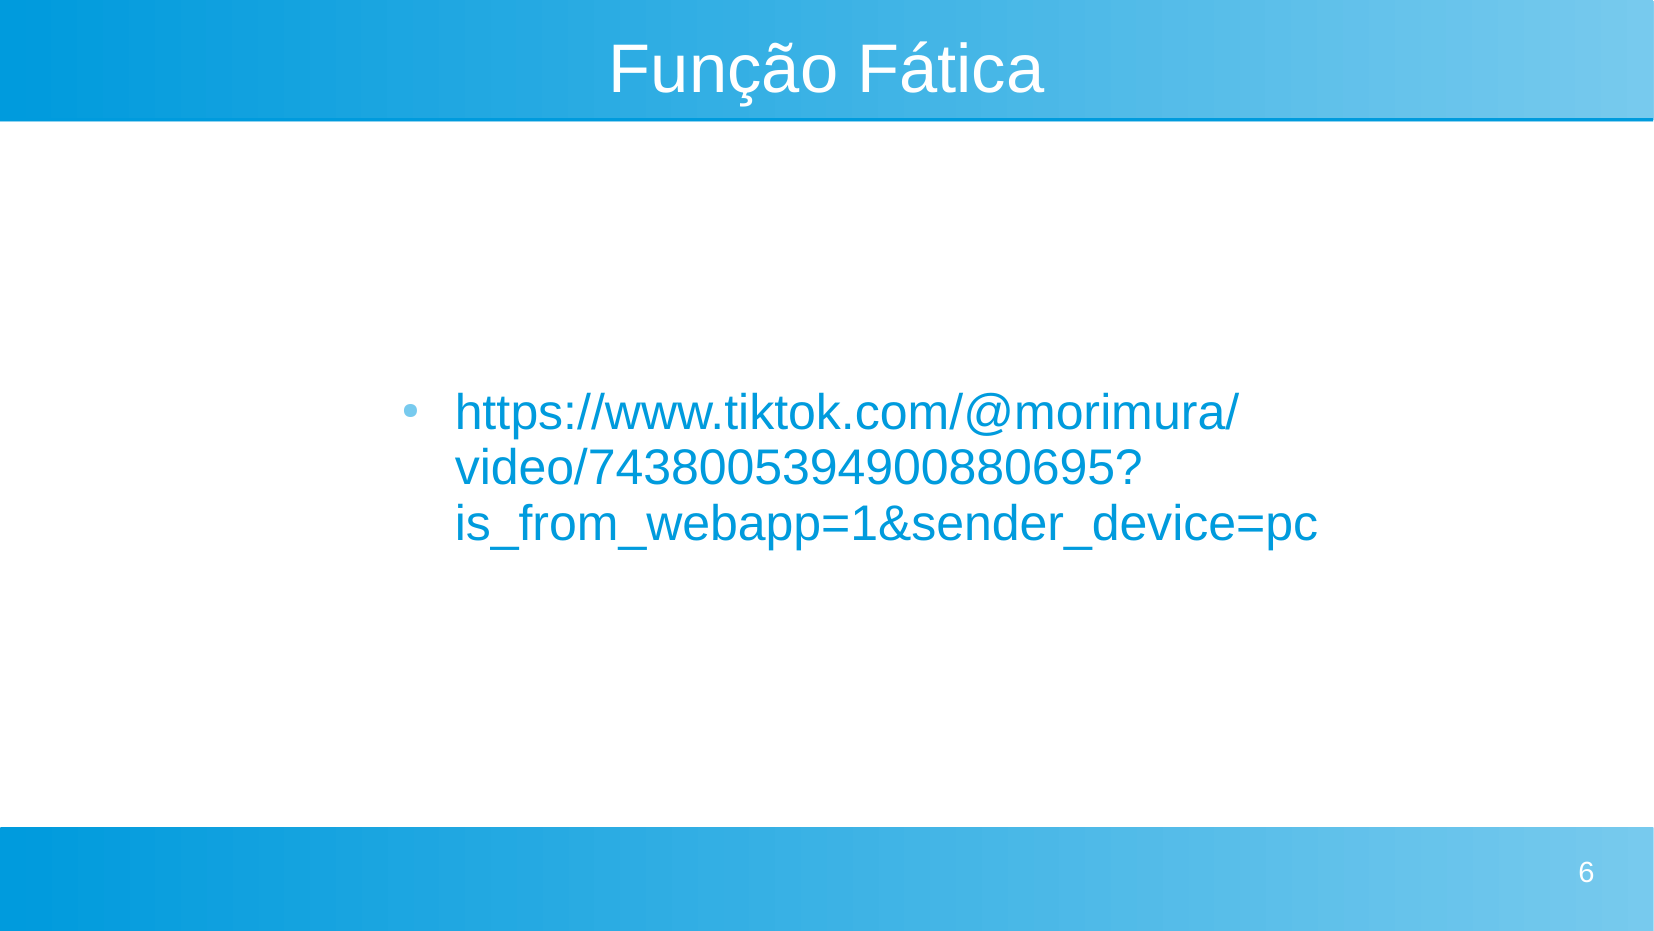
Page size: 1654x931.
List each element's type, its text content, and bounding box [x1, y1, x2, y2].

list https://www.tiktok.com/@morimura/video/7438005394900880695?is_from_webapp=1&sender_device=pc [383, 383, 1359, 443]
title Função Fática [59, 29, 1595, 108]
